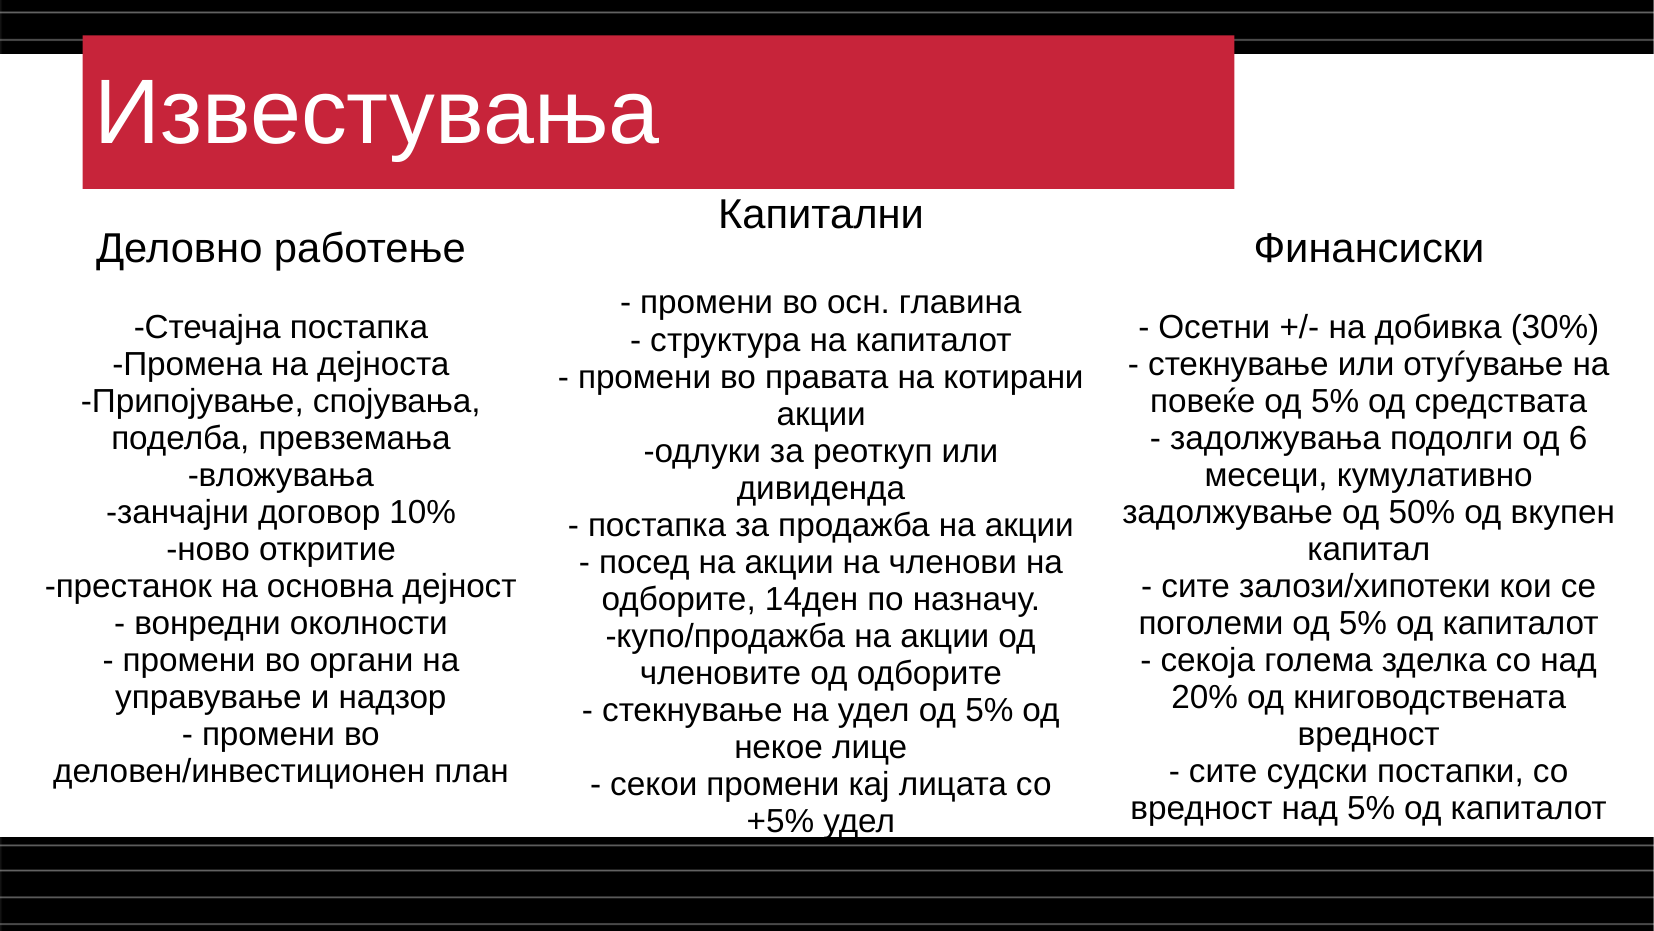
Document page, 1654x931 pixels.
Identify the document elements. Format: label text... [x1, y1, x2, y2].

picture [0, 837, 1654, 931]
text_box Капитални - промени во осн. главина - структура на капиталот - промени во правата на котирани акции -одлуки за реоткуп или дивиденда - постапка за продажба на акции - посед на акции на членови на одборите, 14ден по назначу. -купо/продажба на акции од членовите од одборите - стекнување на удел од 5% од некое лице - секои промени кај лицата со +5% удел [555, 191, 1088, 901]
subtitle Деловно работење -Стечајна постапка -Промена на дејноста -Припојување, спојувања, поделба, превземања -вложувања -занчајни договор 10% -ново откритие -престанок на основна дејност - вонредни околности - промени во органи на управување и надзор - промени во деловен/инвестиционен план [15, 225, 548, 827]
title Известувања [82, 35, 1235, 189]
picture [0, 0, 1654, 54]
text_box Финансиски - Осетни +/- на добивка (30%) - стекнување или отуѓување на повеќе од 5% од средствата - задолжувања подолги од 6 месеци, кумулативно задолжување од 50% од вкупен капитал - сите залози/хипотеки кои се поголеми од 5% од капиталот - секоја голема зделка со над 20% од книговодствената вредност - сите судски постапки, со вредност над 5% од капиталот [1102, 225, 1636, 827]
